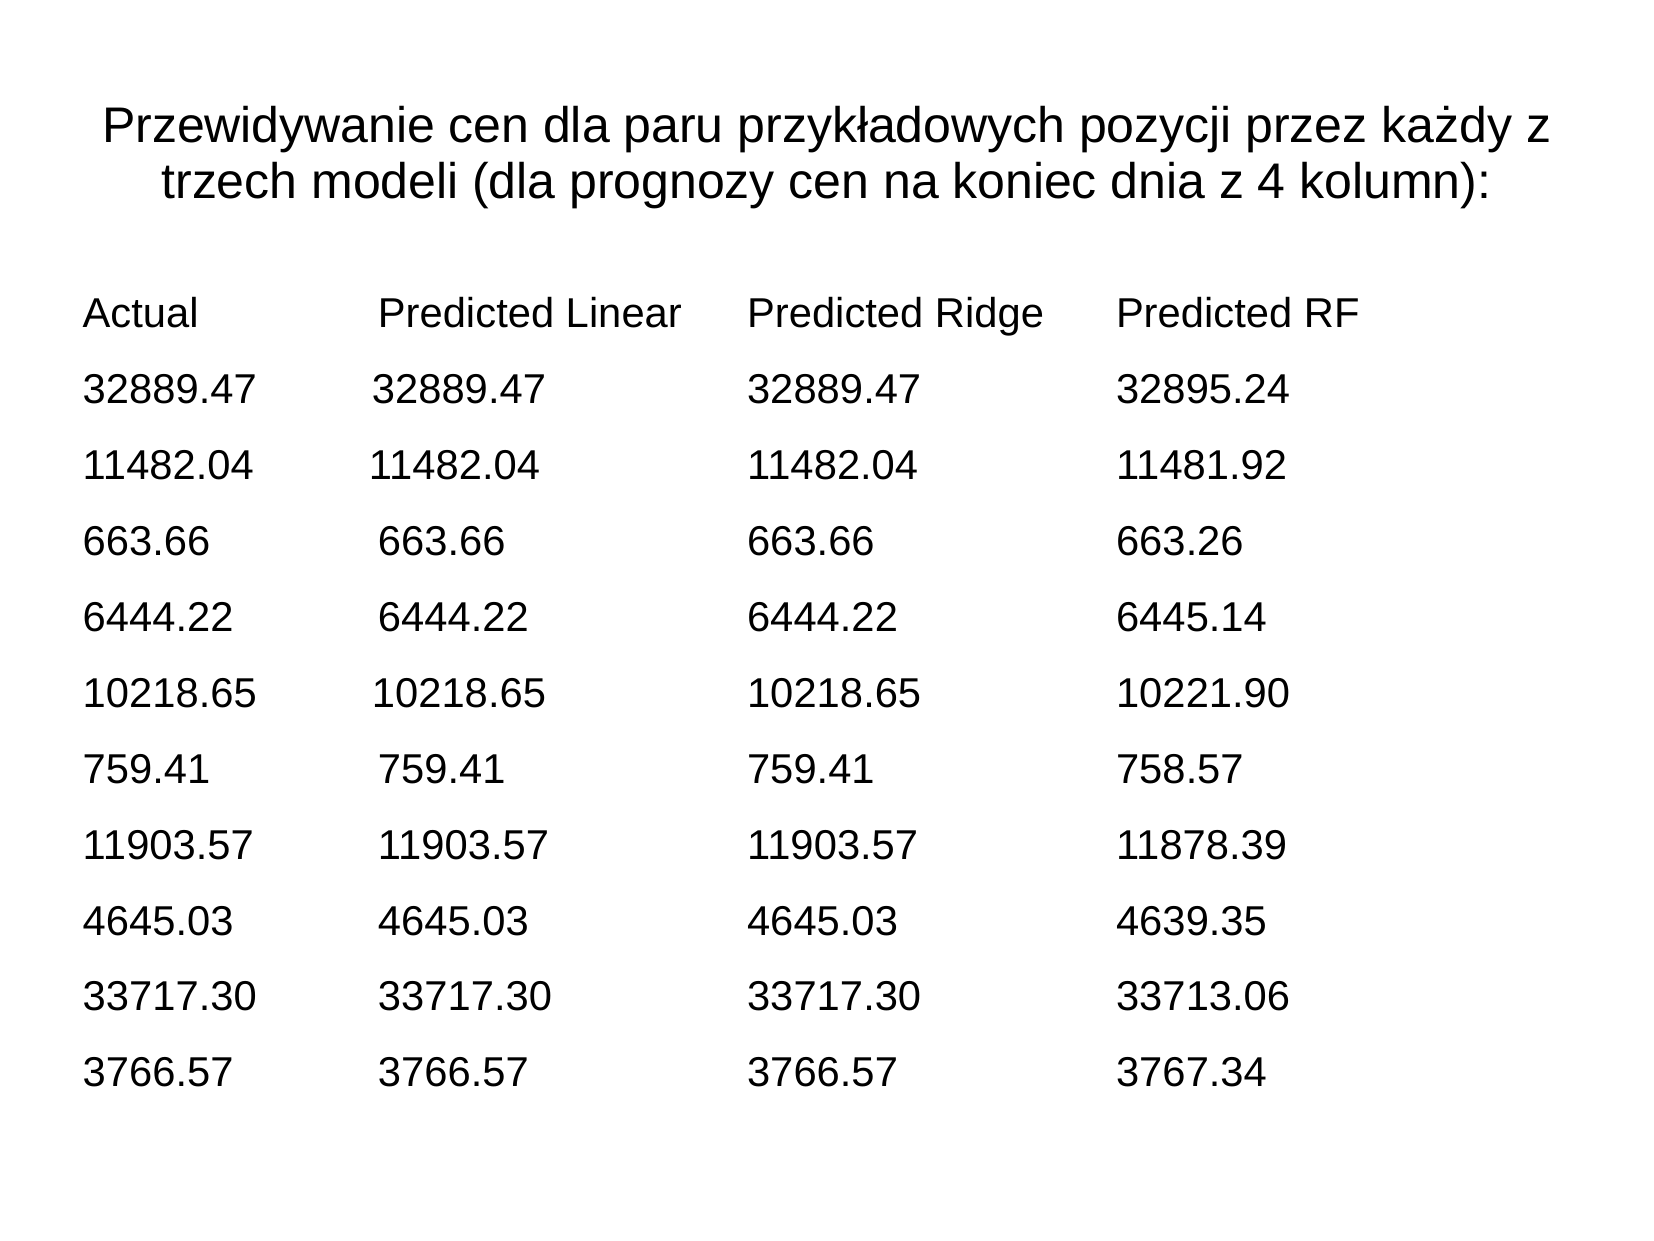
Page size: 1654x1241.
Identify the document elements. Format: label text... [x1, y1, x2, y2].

list Actual Predicted Linear Predicted Ridge Predicted RF 32889.47 32889.47 32889.47 32895.24 11482.04 11482.04 11482.04 11481.92 663.66 663.66 663.66 663.26 6444.22 6444.22 6444.22 6445.14 10218.65 10218.65 10218.65 10221.90 759.41 759.41 759.41 758.57 11903.57 11903.57 11903.57 11878.39 4645.03 4645.03 4645.03 4639.35 33717.30 33717.30 33717.30 33713.06 3766.57 3766.57 3766.57 3767.34 [82, 290, 1571, 1109]
title Przewidywanie cen dla paru przykładowych pozycji przez każdy z trzech modeli (dla prognozy cen na koniec dnia z 4 kolumn): [82, 49, 1571, 257]
